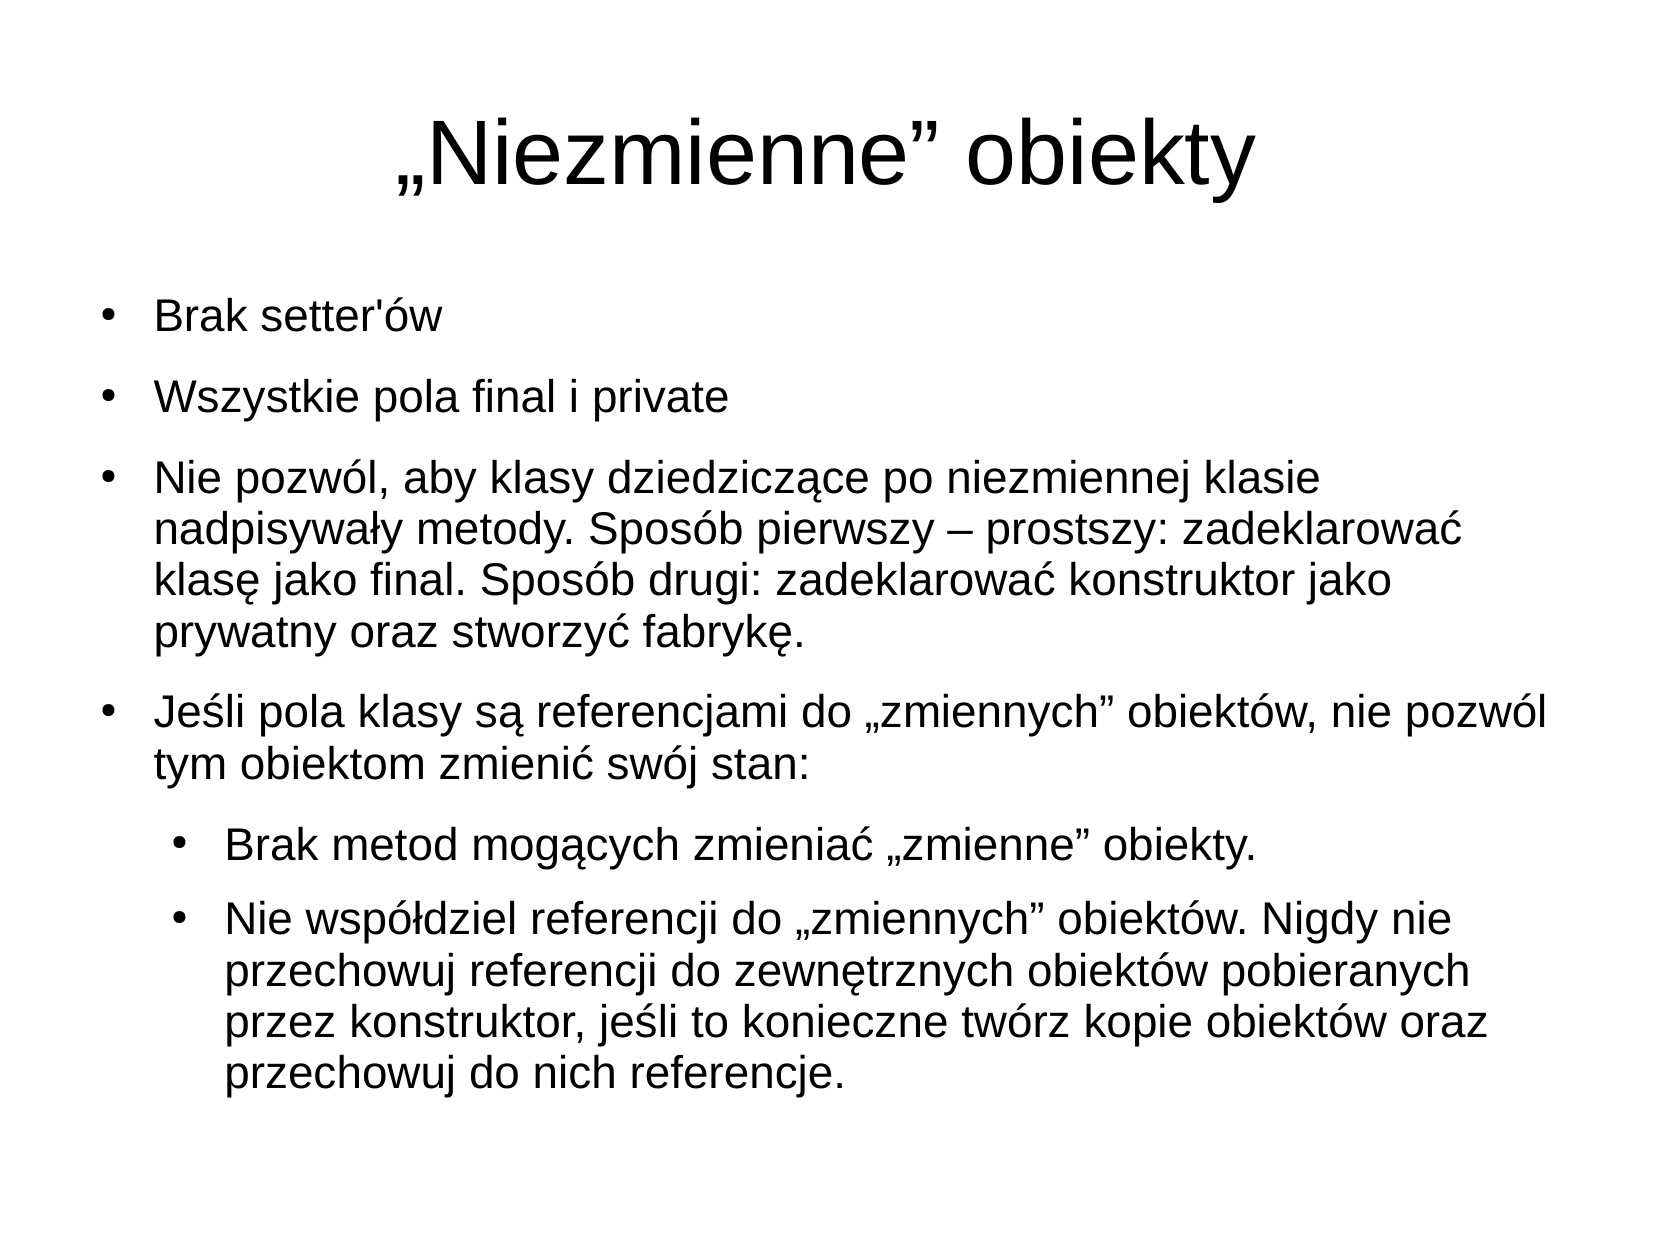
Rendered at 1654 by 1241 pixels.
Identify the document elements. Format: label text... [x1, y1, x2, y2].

list Brak setter'ów Wszystkie pola final i private Nie pozwól, aby klasy dziedziczące po niezmiennej klasie nadpisywały metody. Sposób pierwszy – prostszy: zadeklarować klasę jako final. Sposób drugi: zadeklarować konstruktor jako prywatny oraz stworzyć fabrykę. Jeśli pola klasy są referencjami do „zmiennych” obiektów, nie pozwól tym obiektom zmienić swój stan: Brak metod mogących zmieniać „zmienne” obiekty. Nie współdziel referencji do „zmiennych” obiektów. Nigdy nie przechowuj referencji do zewnętrznych obiektów pobieranych przez konstruktor, jeśli to konieczne twórz kopie obiektów oraz przechowuj do nich referencje. [82, 290, 1571, 1109]
title „Niezmienne” obiekty [82, 49, 1571, 257]
